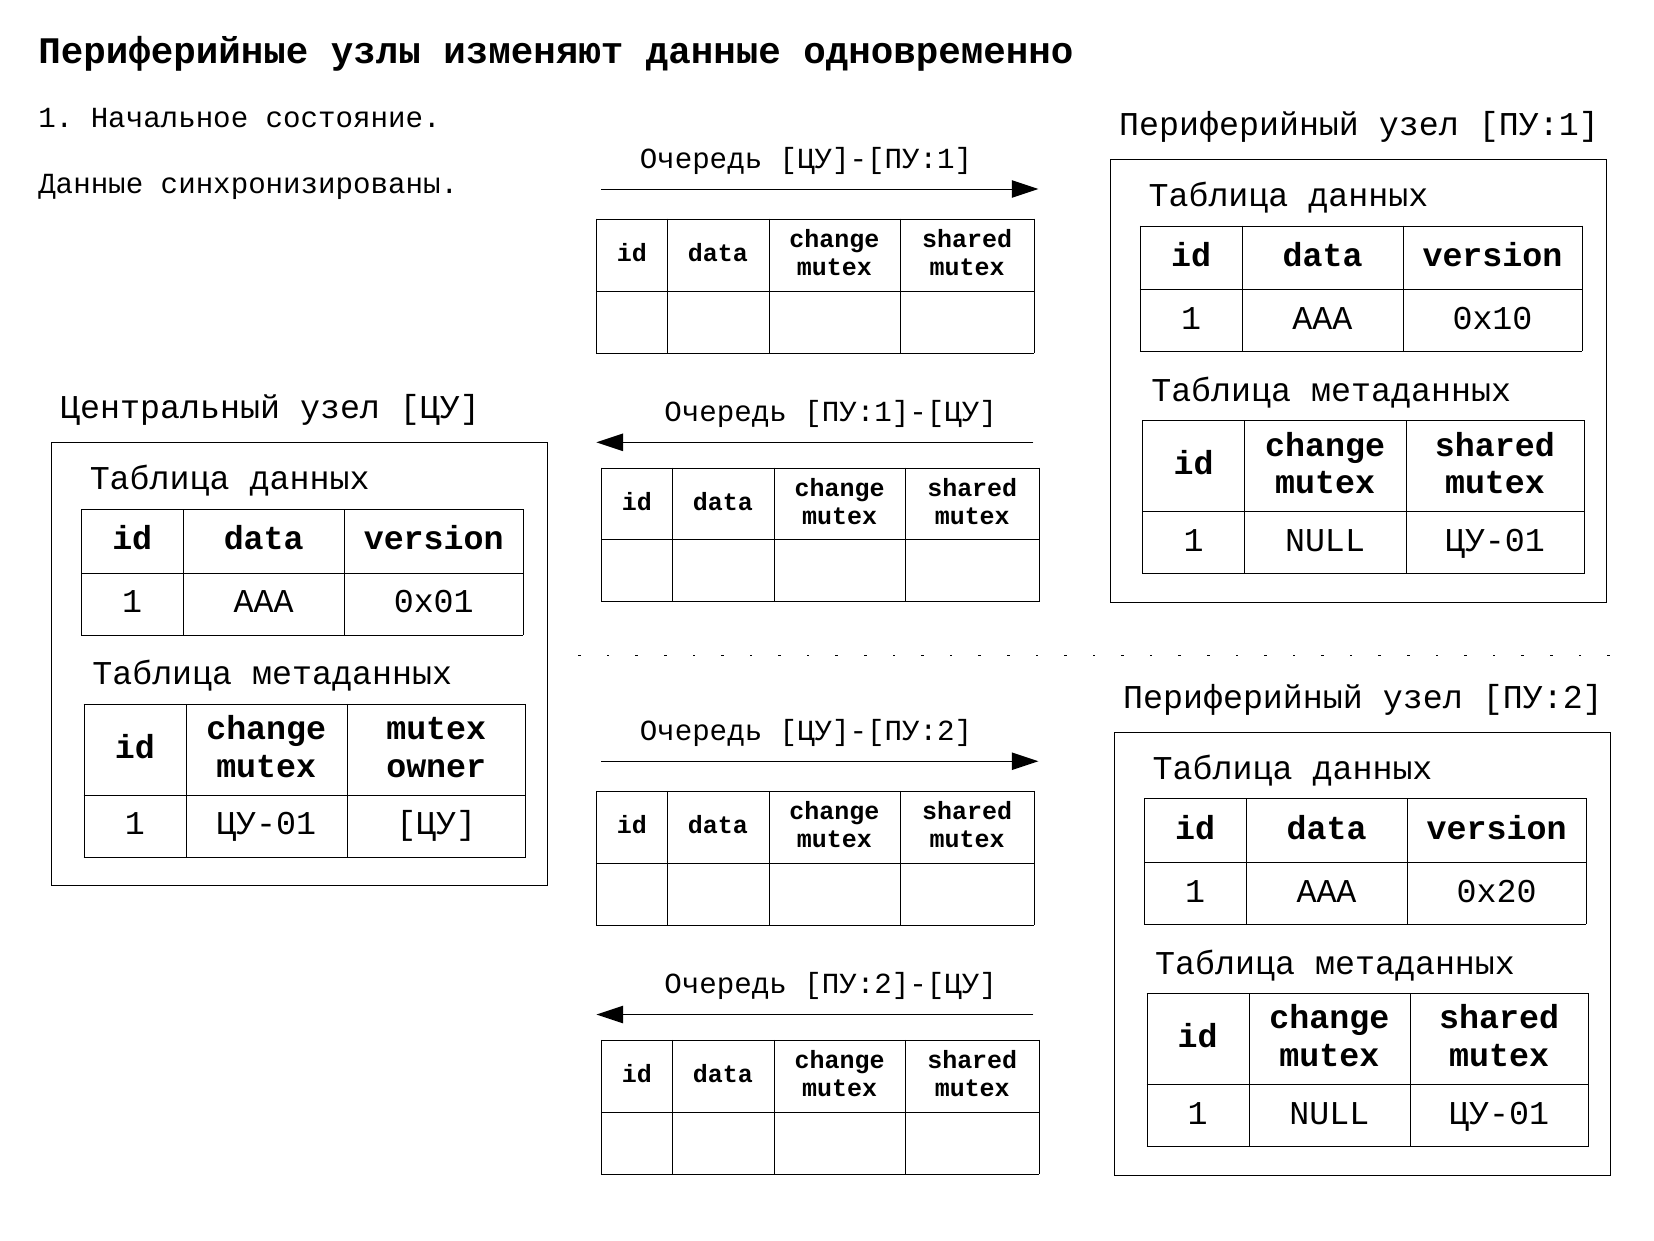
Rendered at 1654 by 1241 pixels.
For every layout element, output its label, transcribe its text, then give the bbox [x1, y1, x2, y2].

table_header id [1145, 799, 1246, 862]
text_box Таблица метаданных [1136, 366, 1527, 419]
table_header data [668, 792, 769, 863]
text_box [51, 442, 548, 886]
table_cell AAA [1247, 863, 1407, 924]
text_box Таблица данных [1137, 744, 1448, 797]
table_header change mutex [775, 1041, 905, 1112]
table_header shared mutex [906, 469, 1039, 539]
table_cell ЦУ-01 [187, 796, 347, 857]
table_cell NULL [1250, 1085, 1410, 1146]
table_header id [1148, 994, 1249, 1084]
table_header version [1408, 799, 1586, 862]
text_box Периферийный узел [ПУ:1] [1104, 100, 1614, 153]
table_header id [1141, 227, 1242, 289]
text_box Таблица метаданных [1140, 938, 1531, 992]
table_header change mutex [1250, 994, 1410, 1084]
table_header data [668, 220, 769, 291]
table_header shared mutex [1407, 421, 1584, 511]
table_cell [602, 1113, 672, 1174]
table_cell 0x10 [1404, 290, 1582, 351]
table_header id [82, 510, 183, 573]
table_cell [597, 864, 667, 925]
table_cell 1 [85, 796, 186, 857]
table_cell 1 [1145, 863, 1246, 924]
table_header id [85, 705, 186, 795]
table_cell ЦУ-01 [1411, 1085, 1588, 1146]
table_header id [1143, 421, 1244, 511]
text_box 1. Начальное состояние. Данные синхронизированы. [23, 96, 474, 244]
table_header data [1247, 799, 1407, 862]
table_header id [602, 1041, 672, 1112]
text_box Центральный узел [ЦУ] [45, 383, 556, 437]
table_cell [ЦУ] [348, 796, 525, 857]
table_cell ЦУ-01 [1407, 512, 1584, 573]
table_cell [775, 540, 905, 601]
table_cell [906, 540, 1039, 601]
table_header change mutex [770, 220, 900, 291]
table_header shared mutex [901, 792, 1034, 863]
text_box Очередь [ЦУ]-[ПУ:2] [624, 708, 992, 762]
table_cell [901, 864, 1034, 925]
table_header version [1404, 227, 1582, 289]
table_header change mutex [775, 469, 905, 539]
table_header id [597, 220, 667, 291]
table_header data [1243, 227, 1403, 289]
text_box Периферийный узел [ПУ:2] [1108, 673, 1619, 726]
table_cell [770, 864, 900, 925]
table_header shared mutex [1411, 994, 1588, 1084]
text_box Таблица данных [1133, 171, 1444, 224]
table_cell 1 [1141, 290, 1242, 351]
table_cell [906, 1113, 1039, 1174]
table_cell 1 [1148, 1085, 1249, 1146]
table_cell [602, 540, 672, 601]
table_cell [597, 292, 667, 353]
table_cell NULL [1245, 512, 1406, 573]
table_cell [673, 1113, 774, 1174]
table_cell [775, 1113, 905, 1174]
text_box [1110, 159, 1607, 603]
table_header data [673, 1041, 774, 1112]
table_header shared mutex [901, 220, 1034, 291]
text_box Очередь [ЦУ]-[ПУ:1] [624, 136, 992, 189]
table_cell [901, 292, 1034, 353]
text_box [1114, 732, 1611, 1176]
table_cell [668, 864, 769, 925]
table_cell 1 [82, 574, 183, 635]
table_header data [673, 469, 774, 539]
table_header mutex owner [348, 705, 525, 795]
table_cell 0x20 [1408, 863, 1586, 924]
table_cell [668, 292, 769, 353]
table_header change mutex [187, 705, 347, 795]
text_box Очередь [ПУ:1]-[ЦУ] [649, 389, 1016, 442]
table_cell AAA [184, 574, 344, 635]
table_header version [345, 510, 523, 573]
table_cell 0x01 [345, 574, 523, 635]
text_box Таблица метаданных [77, 649, 468, 703]
table_header shared mutex [906, 1041, 1039, 1112]
table_cell [673, 540, 774, 601]
table_cell [770, 292, 900, 353]
table_header change mutex [770, 792, 900, 863]
table_header data [184, 510, 344, 573]
text_box Очередь [ПУ:2]-[ЦУ] [649, 962, 1016, 1014]
table_cell 1 [1143, 512, 1244, 573]
text_box Периферийные узлы изменяют данные одновременно [23, 25, 1089, 83]
table_header id [597, 792, 667, 863]
table_header change mutex [1245, 421, 1406, 511]
text_box Таблица данных [75, 454, 385, 508]
table_cell AAA [1243, 290, 1403, 351]
table_header id [602, 469, 672, 539]
